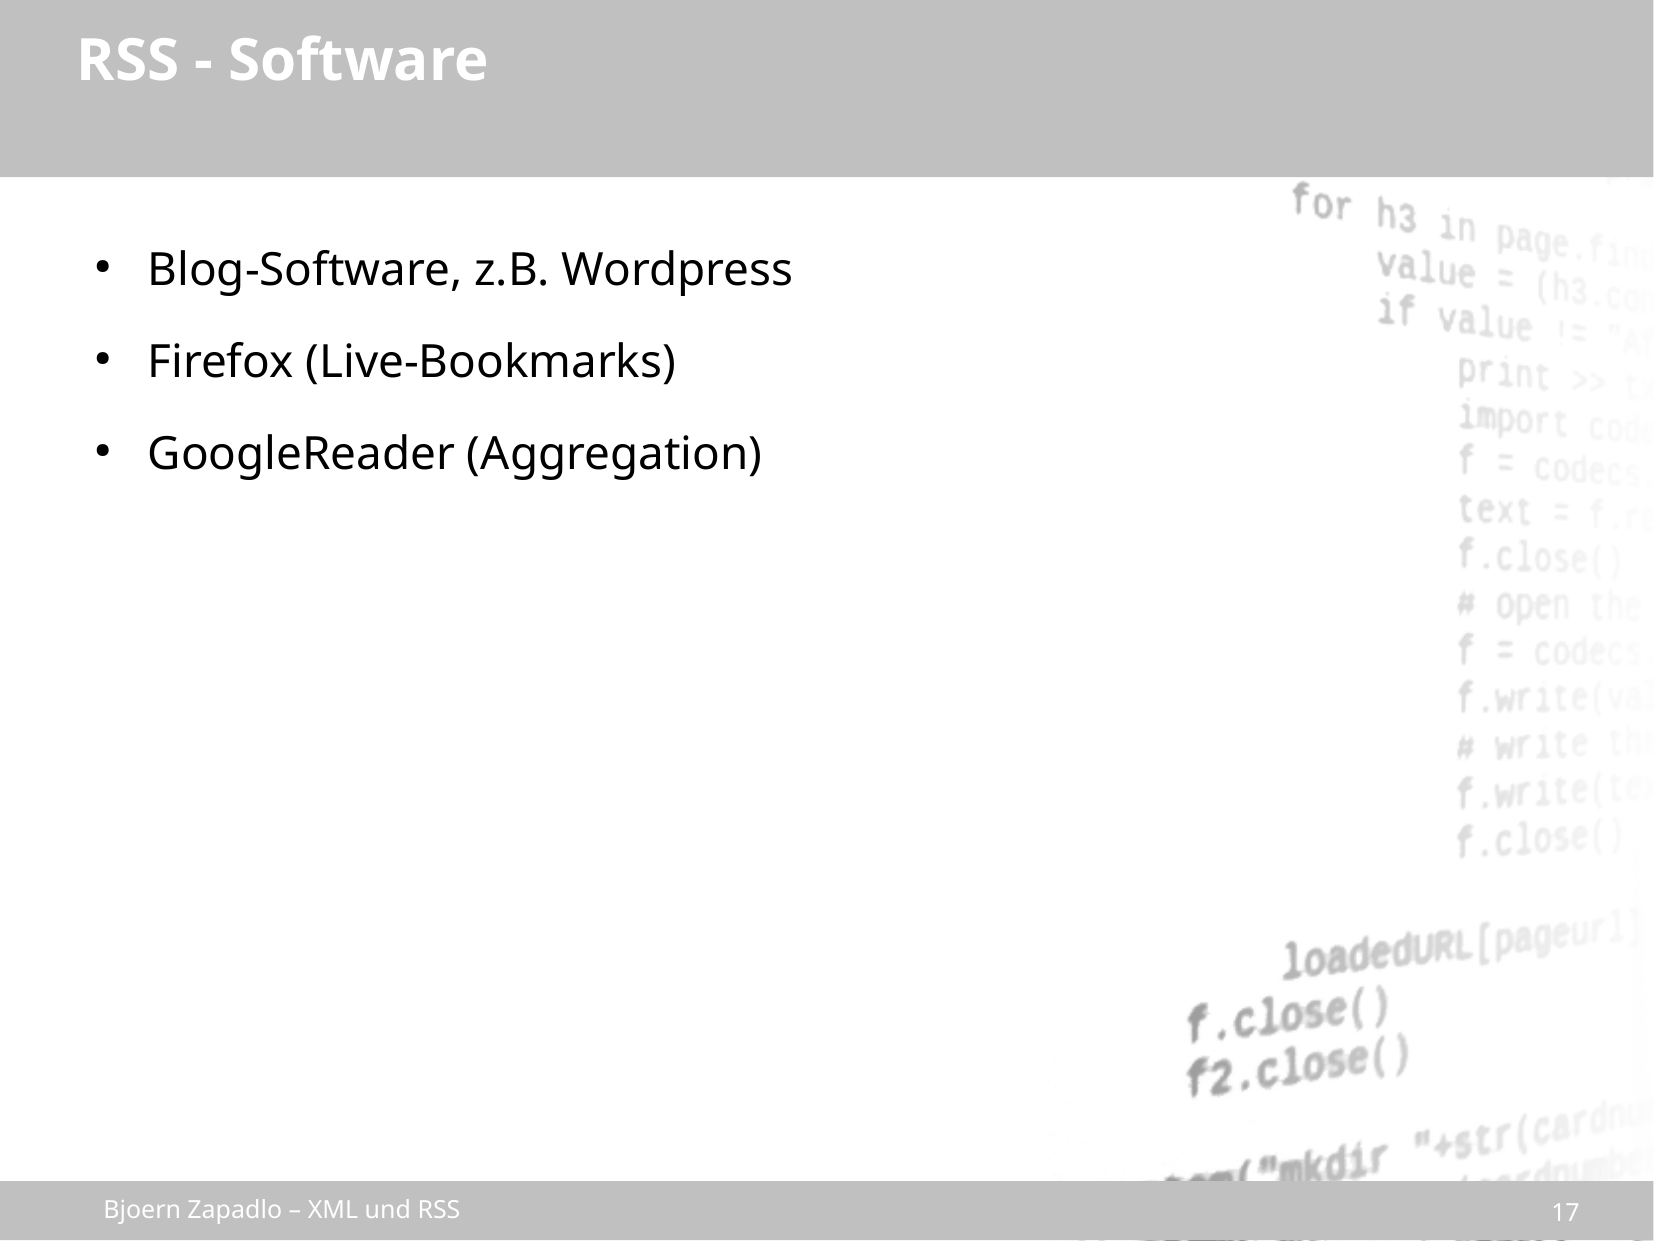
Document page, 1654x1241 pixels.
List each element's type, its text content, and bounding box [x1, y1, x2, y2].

list Blog-Software, z.B. Wordpress Firefox (Live-Bookmarks) GoogleReader (Aggregation) [76, 236, 1566, 1041]
title RSS - Software [76, 17, 1565, 178]
picture [0, 178, 1654, 1181]
